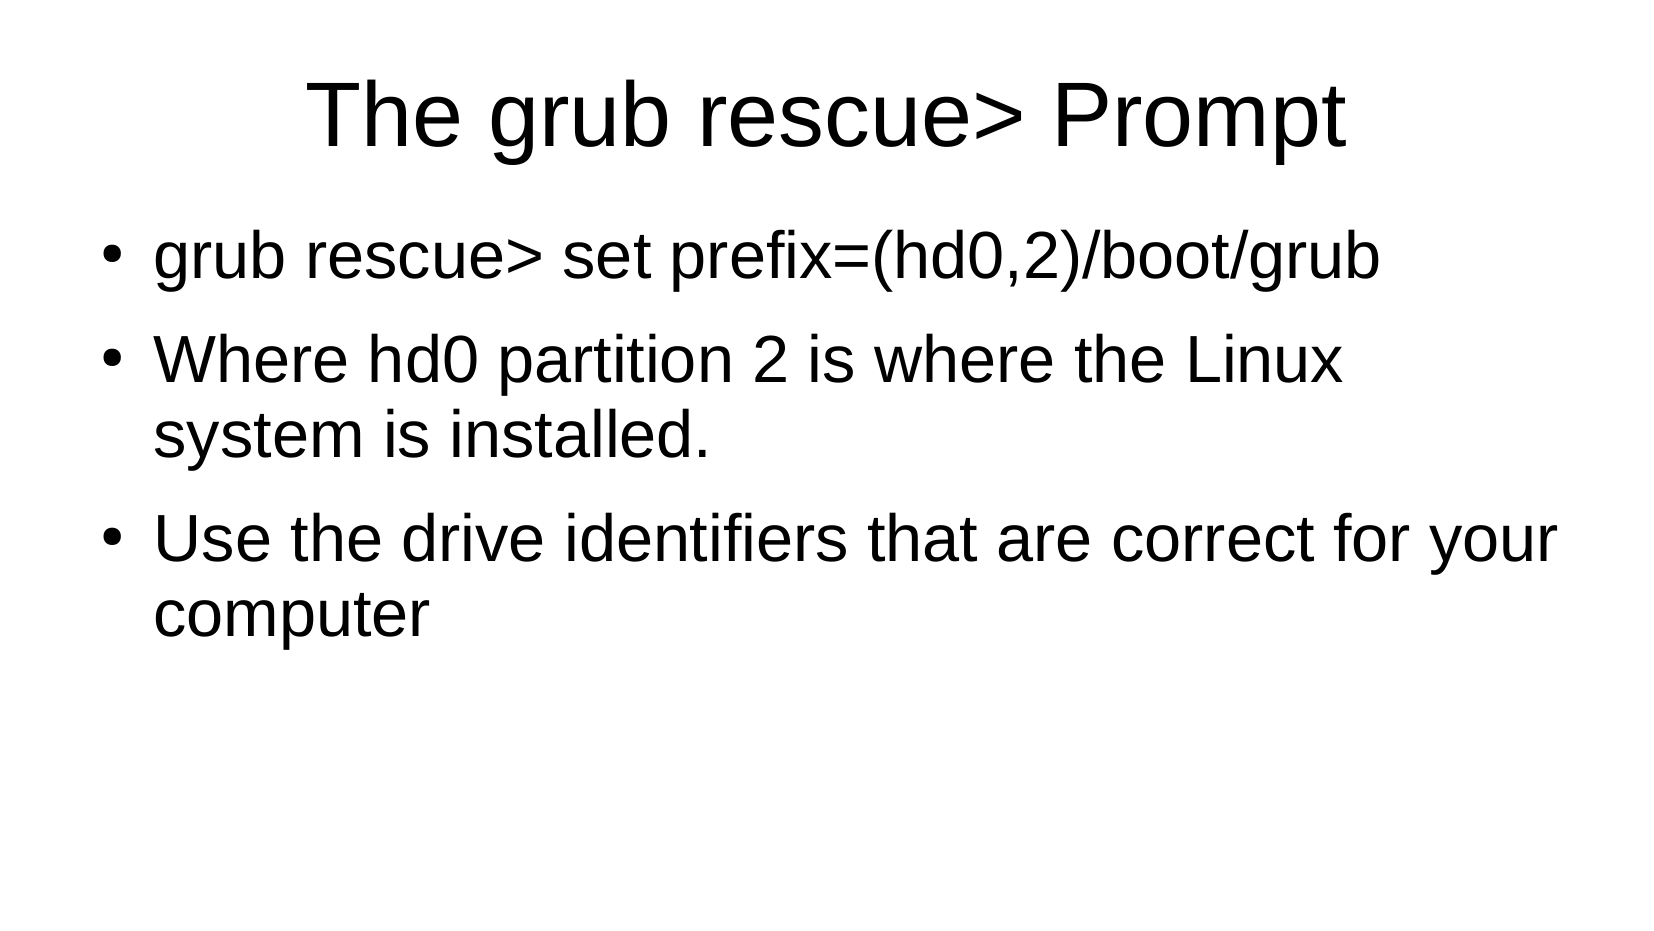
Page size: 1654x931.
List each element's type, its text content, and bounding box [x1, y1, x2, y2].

title The grub rescue> Prompt [82, 37, 1571, 193]
list grub rescue> set prefix=(hd0,2)/boot/grub Where hd0 partition 2 is where the Linux system is installed. Use the drive identifiers that are correct for your computer [82, 217, 1571, 758]
